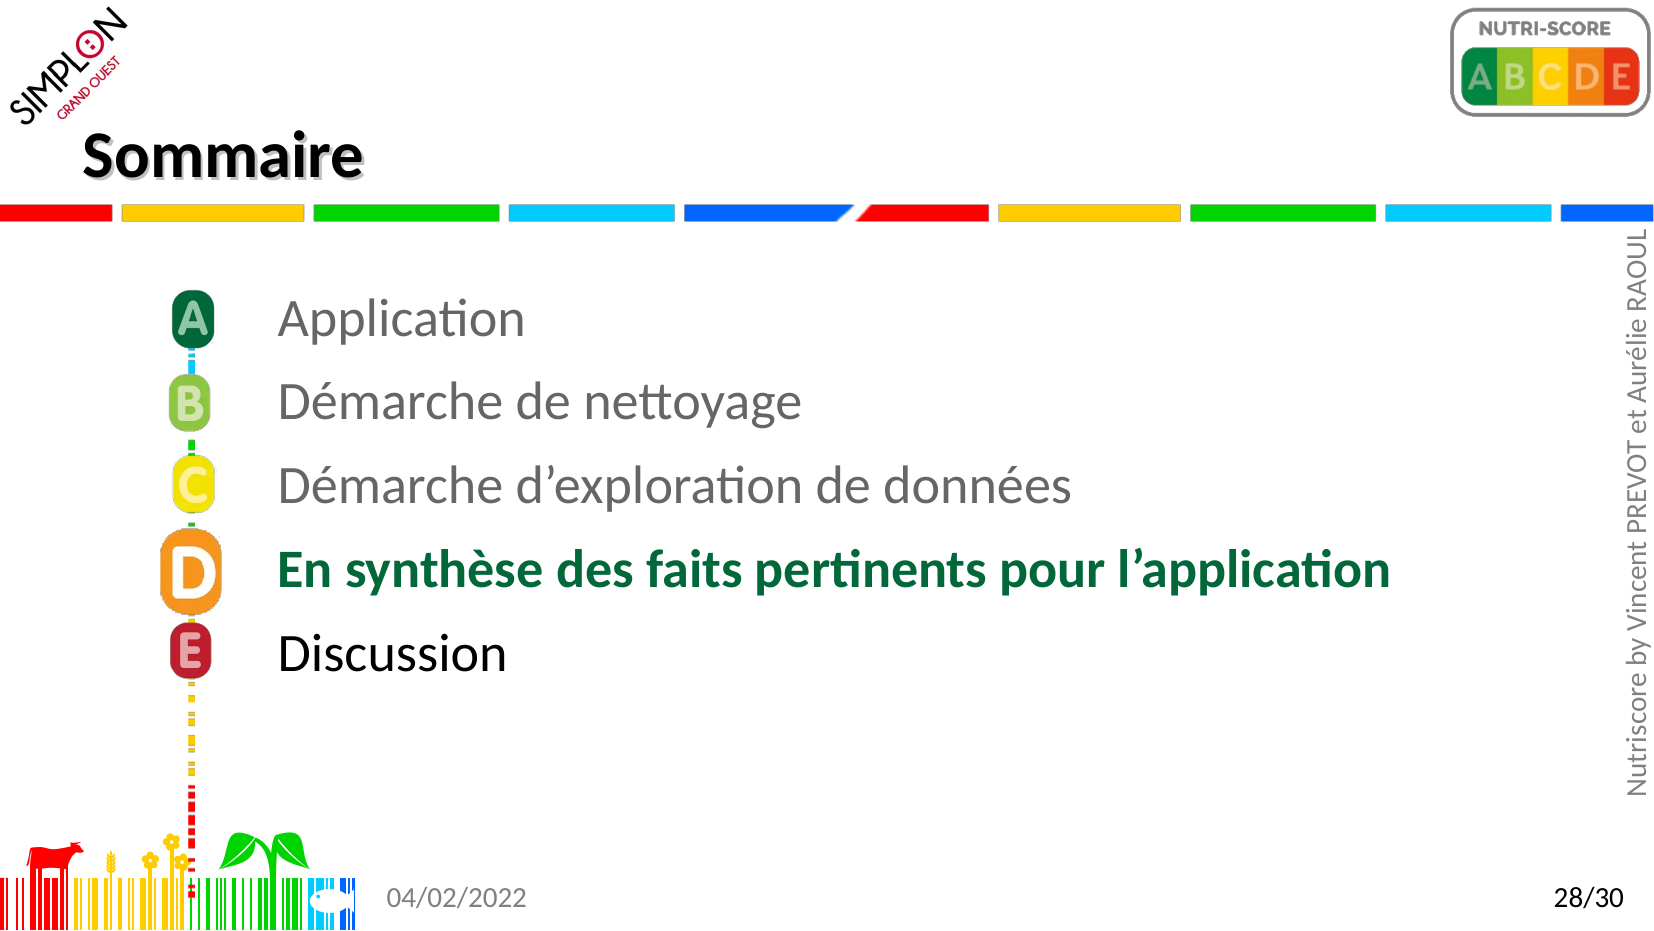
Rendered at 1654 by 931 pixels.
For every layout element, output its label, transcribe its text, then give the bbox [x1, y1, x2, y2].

list Application Démarche de nettoyage Démarche d’exploration de données En synthèse des faits pertinents pour l’application Discussion [206, 295, 1577, 827]
title Sommaire [82, 108, 1571, 213]
picture [171, 289, 215, 349]
picture [0, 373, 355, 930]
picture [0, 200, 1654, 225]
picture [1448, 4, 1654, 119]
picture [2, 2, 147, 147]
